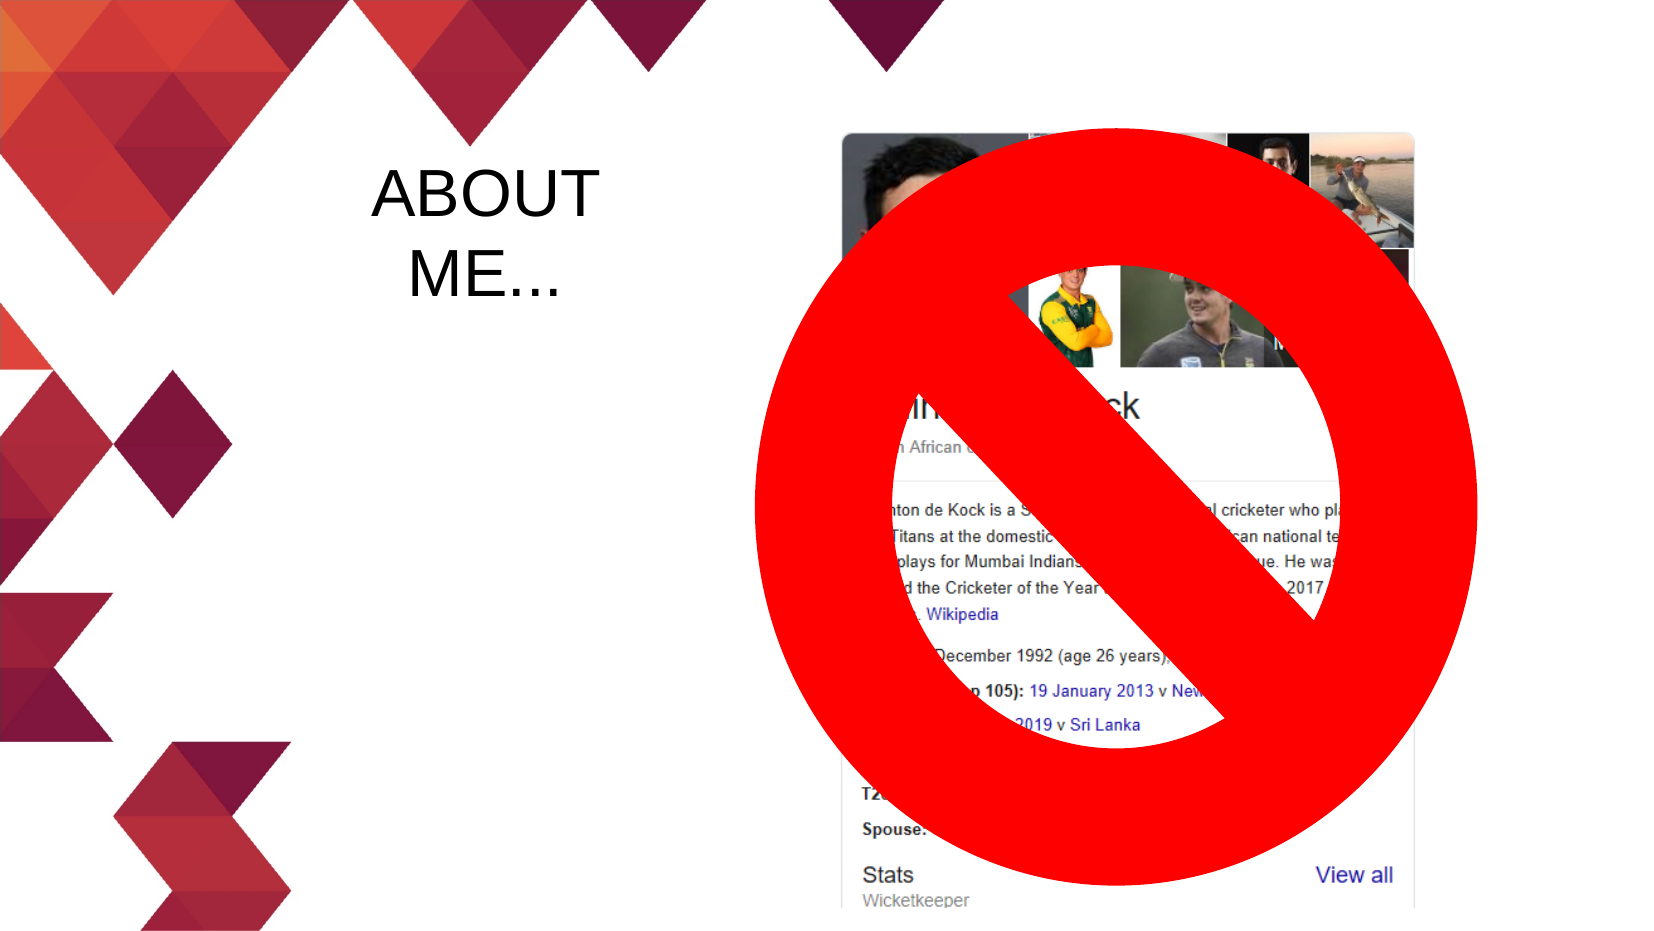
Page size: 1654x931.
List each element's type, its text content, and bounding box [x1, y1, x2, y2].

text_box [755, 129, 1477, 885]
title About me... [309, 116, 662, 343]
picture [0, 0, 1654, 931]
